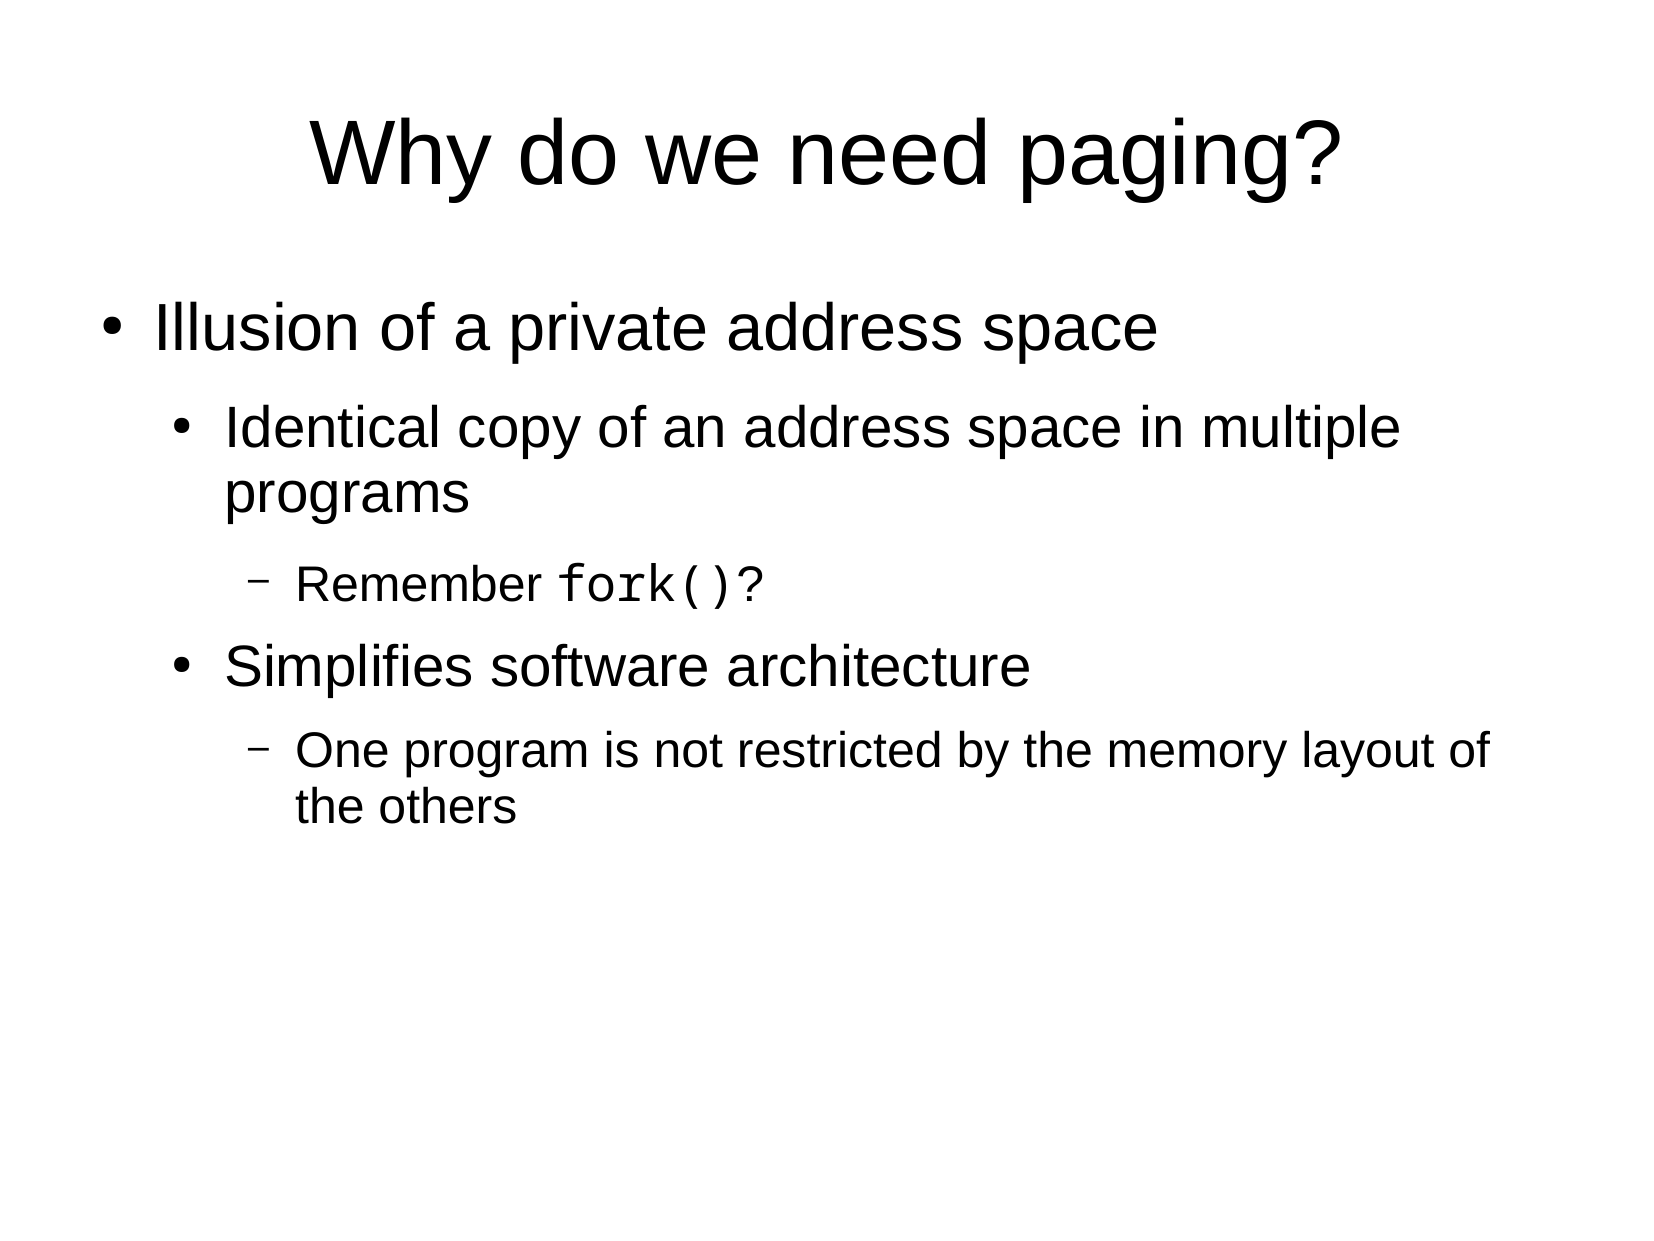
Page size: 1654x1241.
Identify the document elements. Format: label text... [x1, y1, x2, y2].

title Why do we need paging? [82, 49, 1571, 257]
list Illusion of a private address space Identical copy of an address space in multiple programs Remember fork()? Simplifies software architecture One program is not restricted by the memory layout of the others [82, 290, 1571, 1163]
